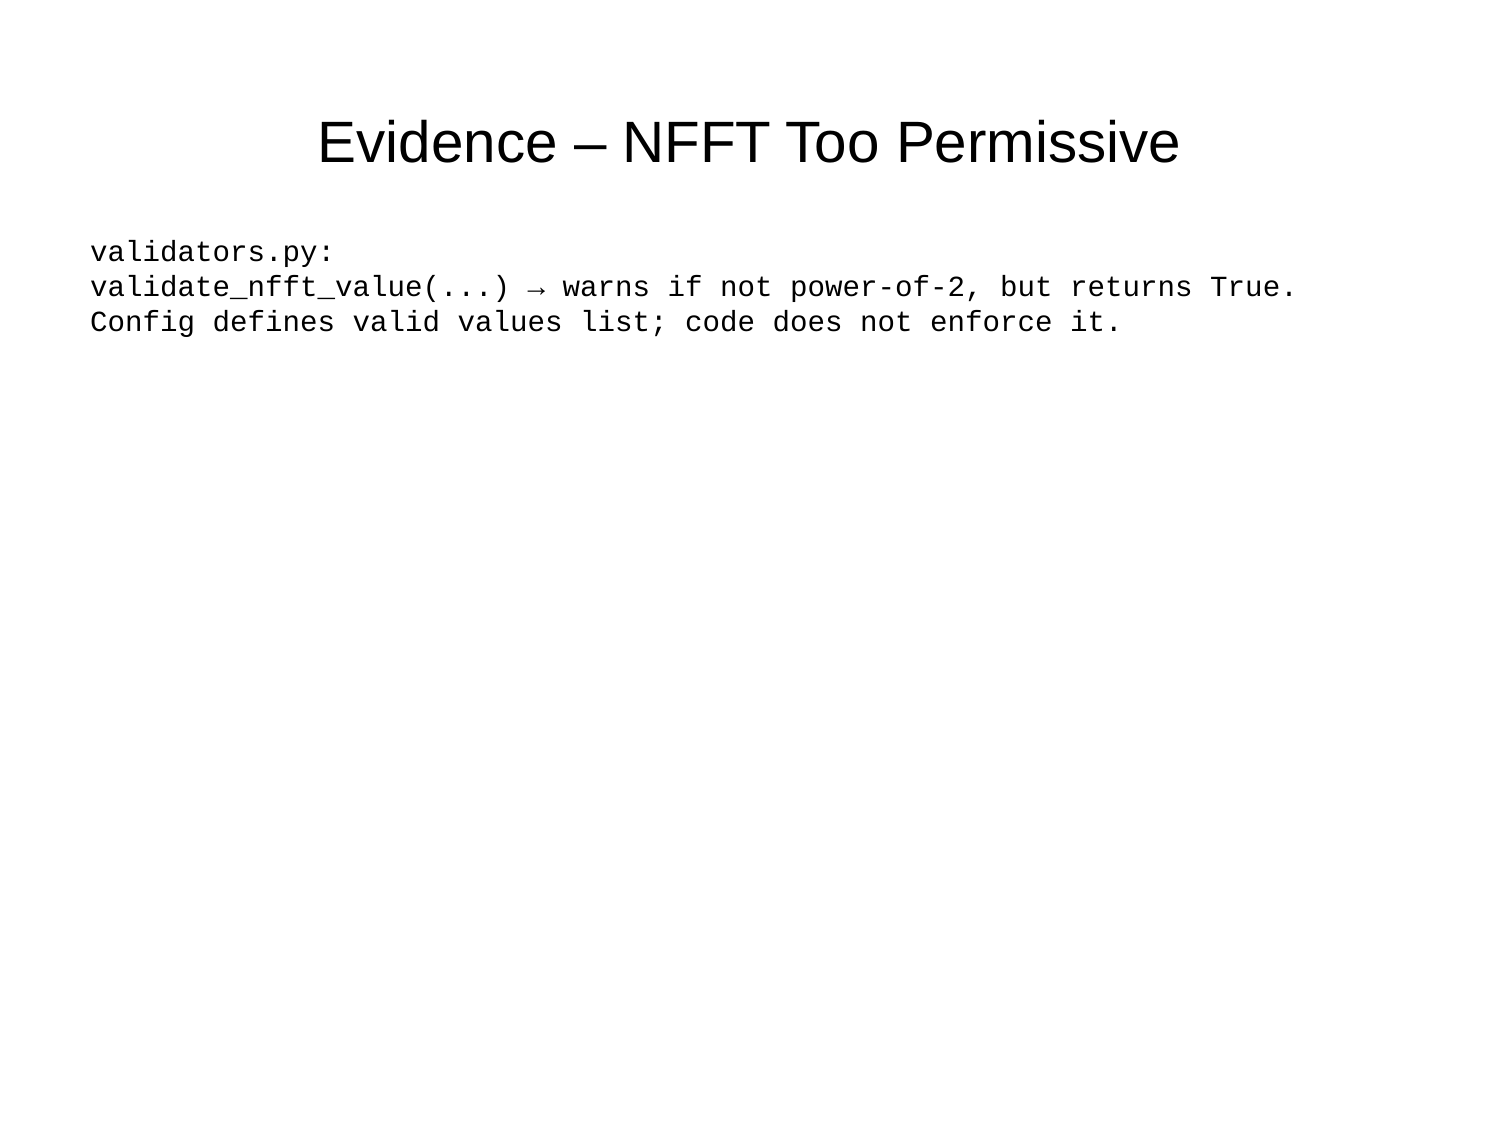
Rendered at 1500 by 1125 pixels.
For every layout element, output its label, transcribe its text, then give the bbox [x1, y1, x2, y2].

text_box validators.py: validate_nfft_value(...) → warns if not power-of-2, but returns True. Config defines valid values list; code does not enforce it. [74, 224, 1440, 345]
title Evidence – NFFT Too Permissive [75, 45, 1425, 224]
